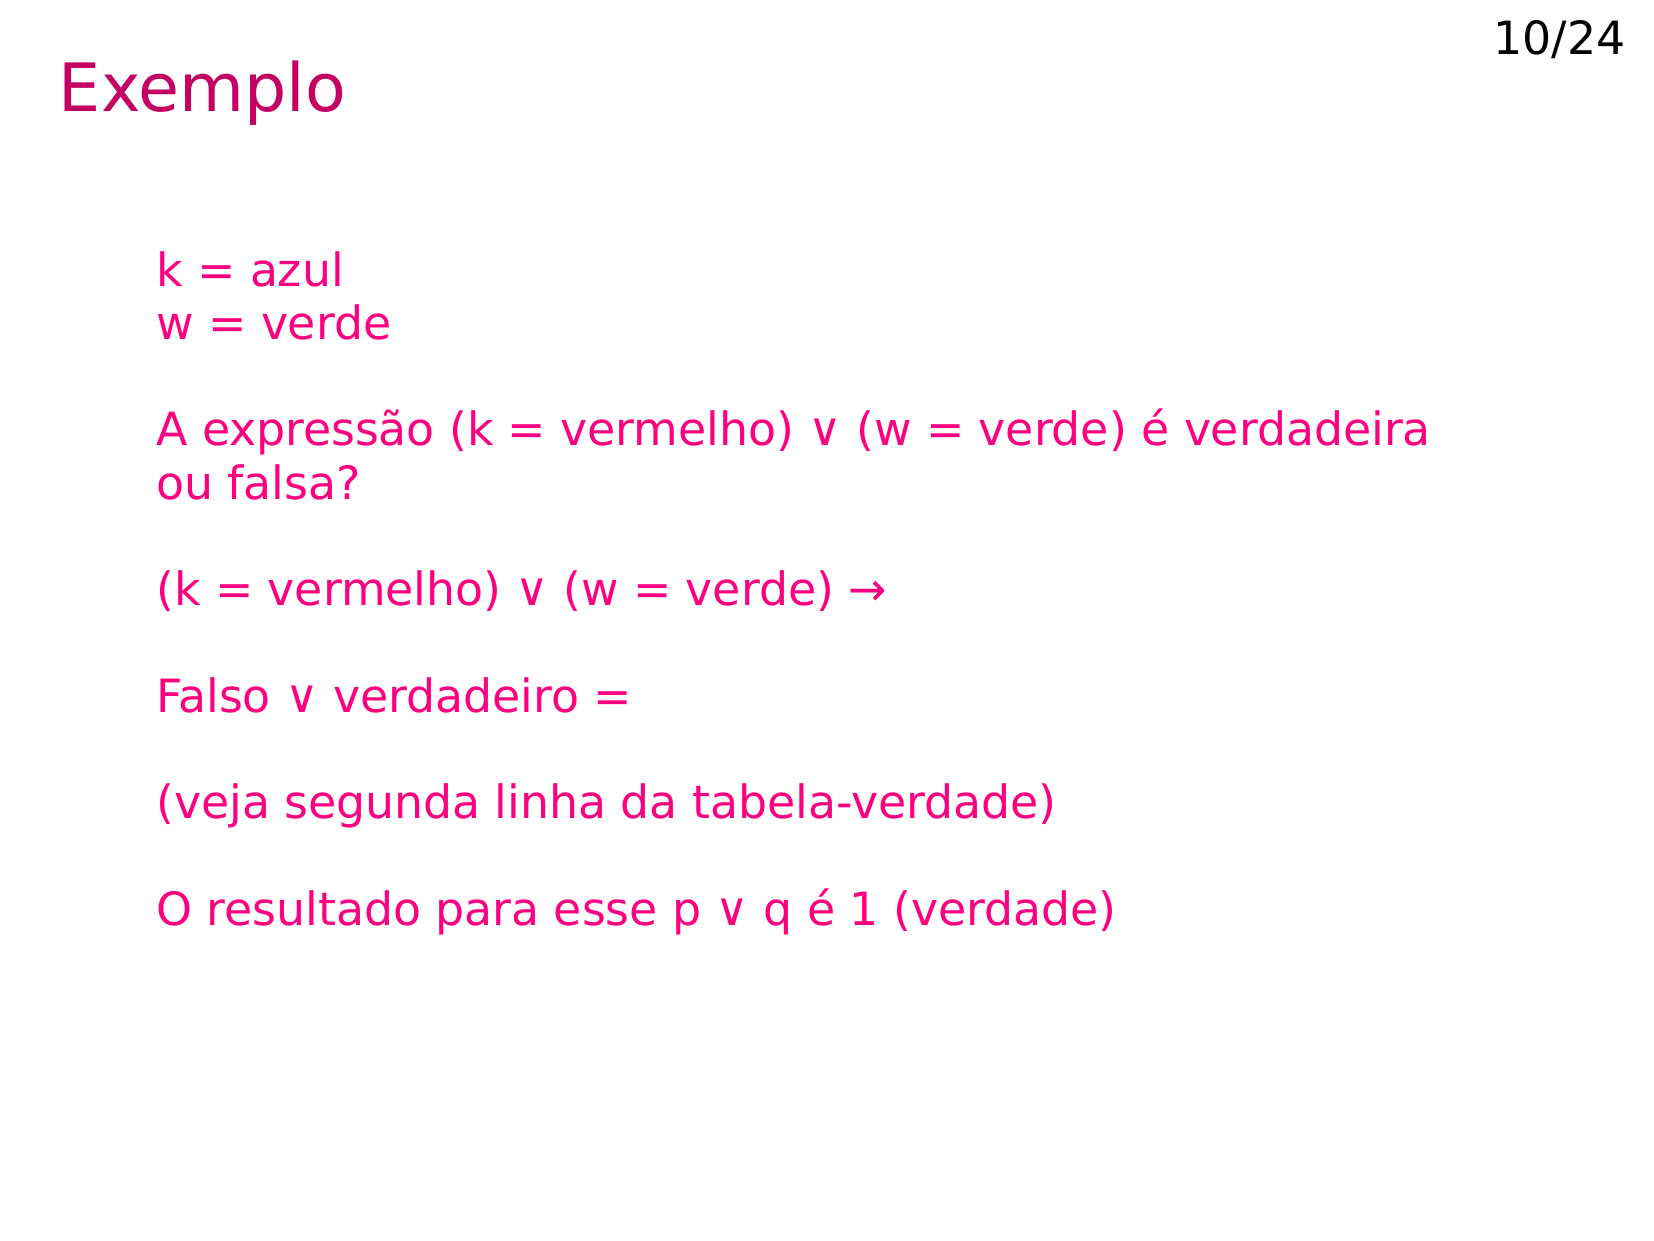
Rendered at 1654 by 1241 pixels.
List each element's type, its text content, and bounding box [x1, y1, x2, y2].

text_box k = azul w = verde A expressão (k = vermelho) ∨ (w = verde) é verdadeira ou falsa? (k = vermelho) ∨ (w = verde) → Falso ∨ verdadeiro = (veja segunda linha da tabela-verdade) O resultado para esse p ∨ q é 1 (verdade) [141, 236, 1512, 1211]
title Exemplo [59, 29, 1625, 148]
